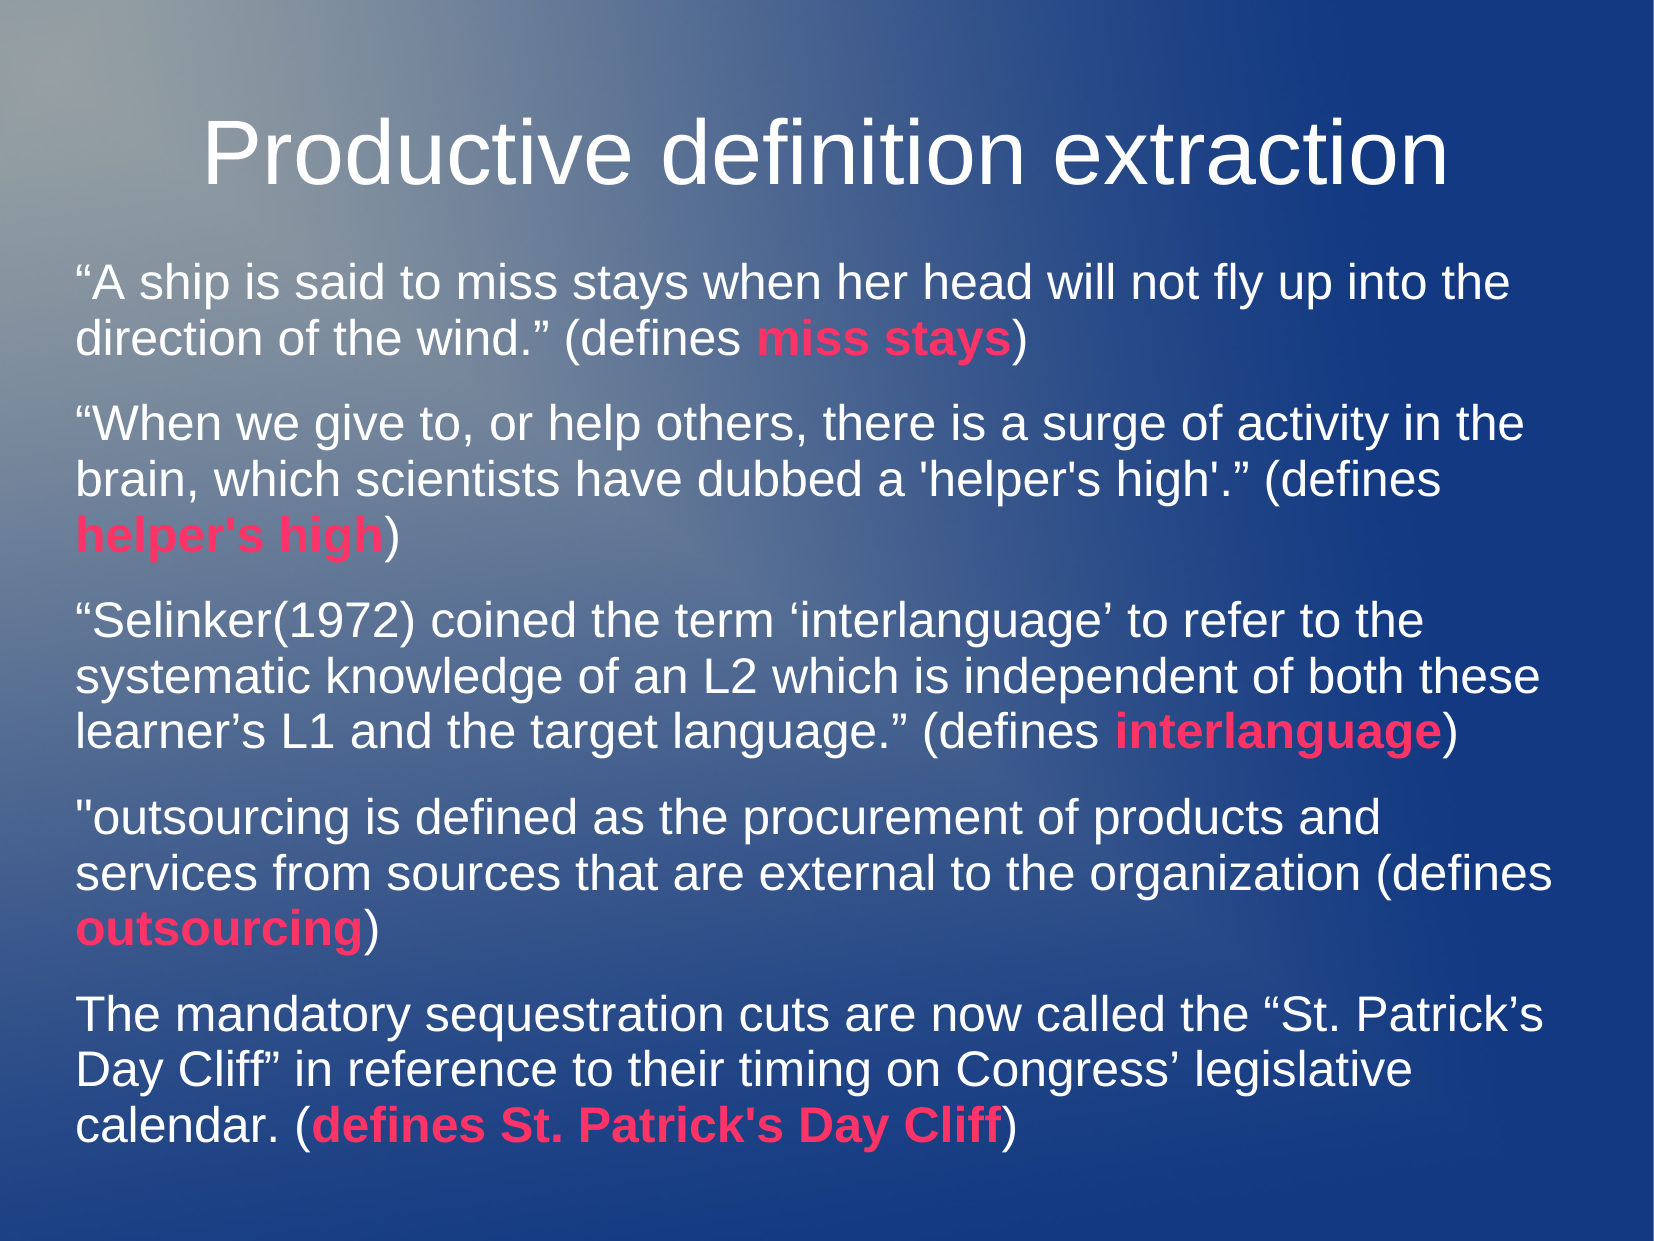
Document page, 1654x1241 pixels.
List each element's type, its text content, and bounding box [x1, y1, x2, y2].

list “A ship is said to miss stays when her head will not fly up into the direction of the wind.” (defines miss stays) “When we give to, or help others, there is a surge of activity in the brain, which scientists have dubbed a 'helper's high'.” (defines helper's high) “Selinker(1972) coined the term ‘interlanguage’ to refer to the systematic knowledge of an L2 which is independent of both these learner’s L1 and the target language.” (defines interlanguage) "outsourcing is defined as the procurement of products and services from sources that are external to the organization (defines outsourcing) The mandatory sequestration cuts are now called the “St. Patrick’s Day Cliff” in reference to their timing on Congress’ legislative calendar. (defines St. Patrick's Day Cliff) [75, 254, 1564, 1241]
picture [0, 0, 1654, 1241]
title Productive definition extraction [82, 49, 1571, 257]
